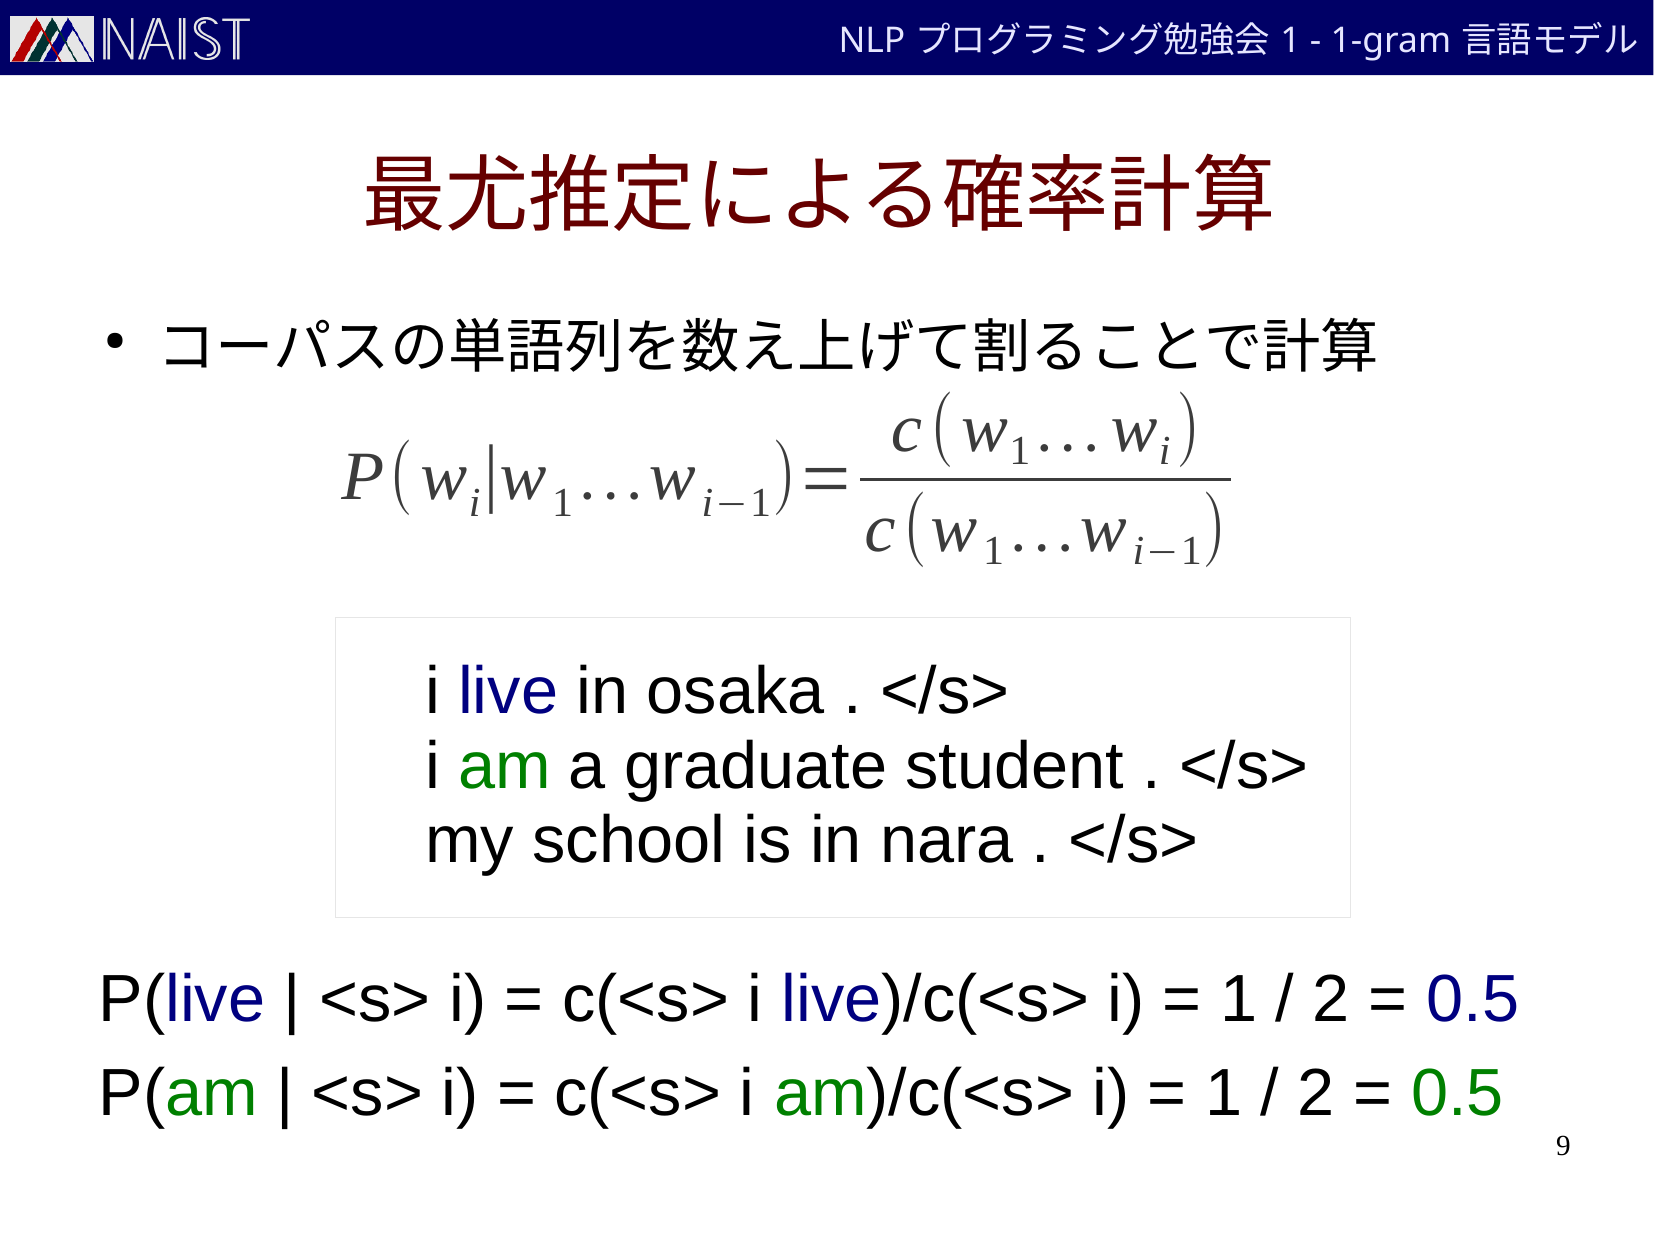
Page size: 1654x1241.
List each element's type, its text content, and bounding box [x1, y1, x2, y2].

picture [102, 17, 251, 60]
text_box P(live | <s> i) = c(<s> i live)/c(<s> i) = 1 / 2 = 0.5 [83, 953, 1536, 1044]
chart [319, 386, 1251, 575]
picture [10, 16, 94, 62]
title 最尤推定による確率計算 [75, 92, 1564, 285]
text_box P(am | <s> i) = c(<s> i am)/c(<s> i) = 1 / 2 = 0.5 [83, 1047, 1521, 1138]
list コーパスの単語列を数え上げて割ることで計算 [86, 300, 1576, 1119]
text_box i live in osaka . </s> i am a graduate student . </s> my school is in nara . </s> [410, 645, 1328, 885]
